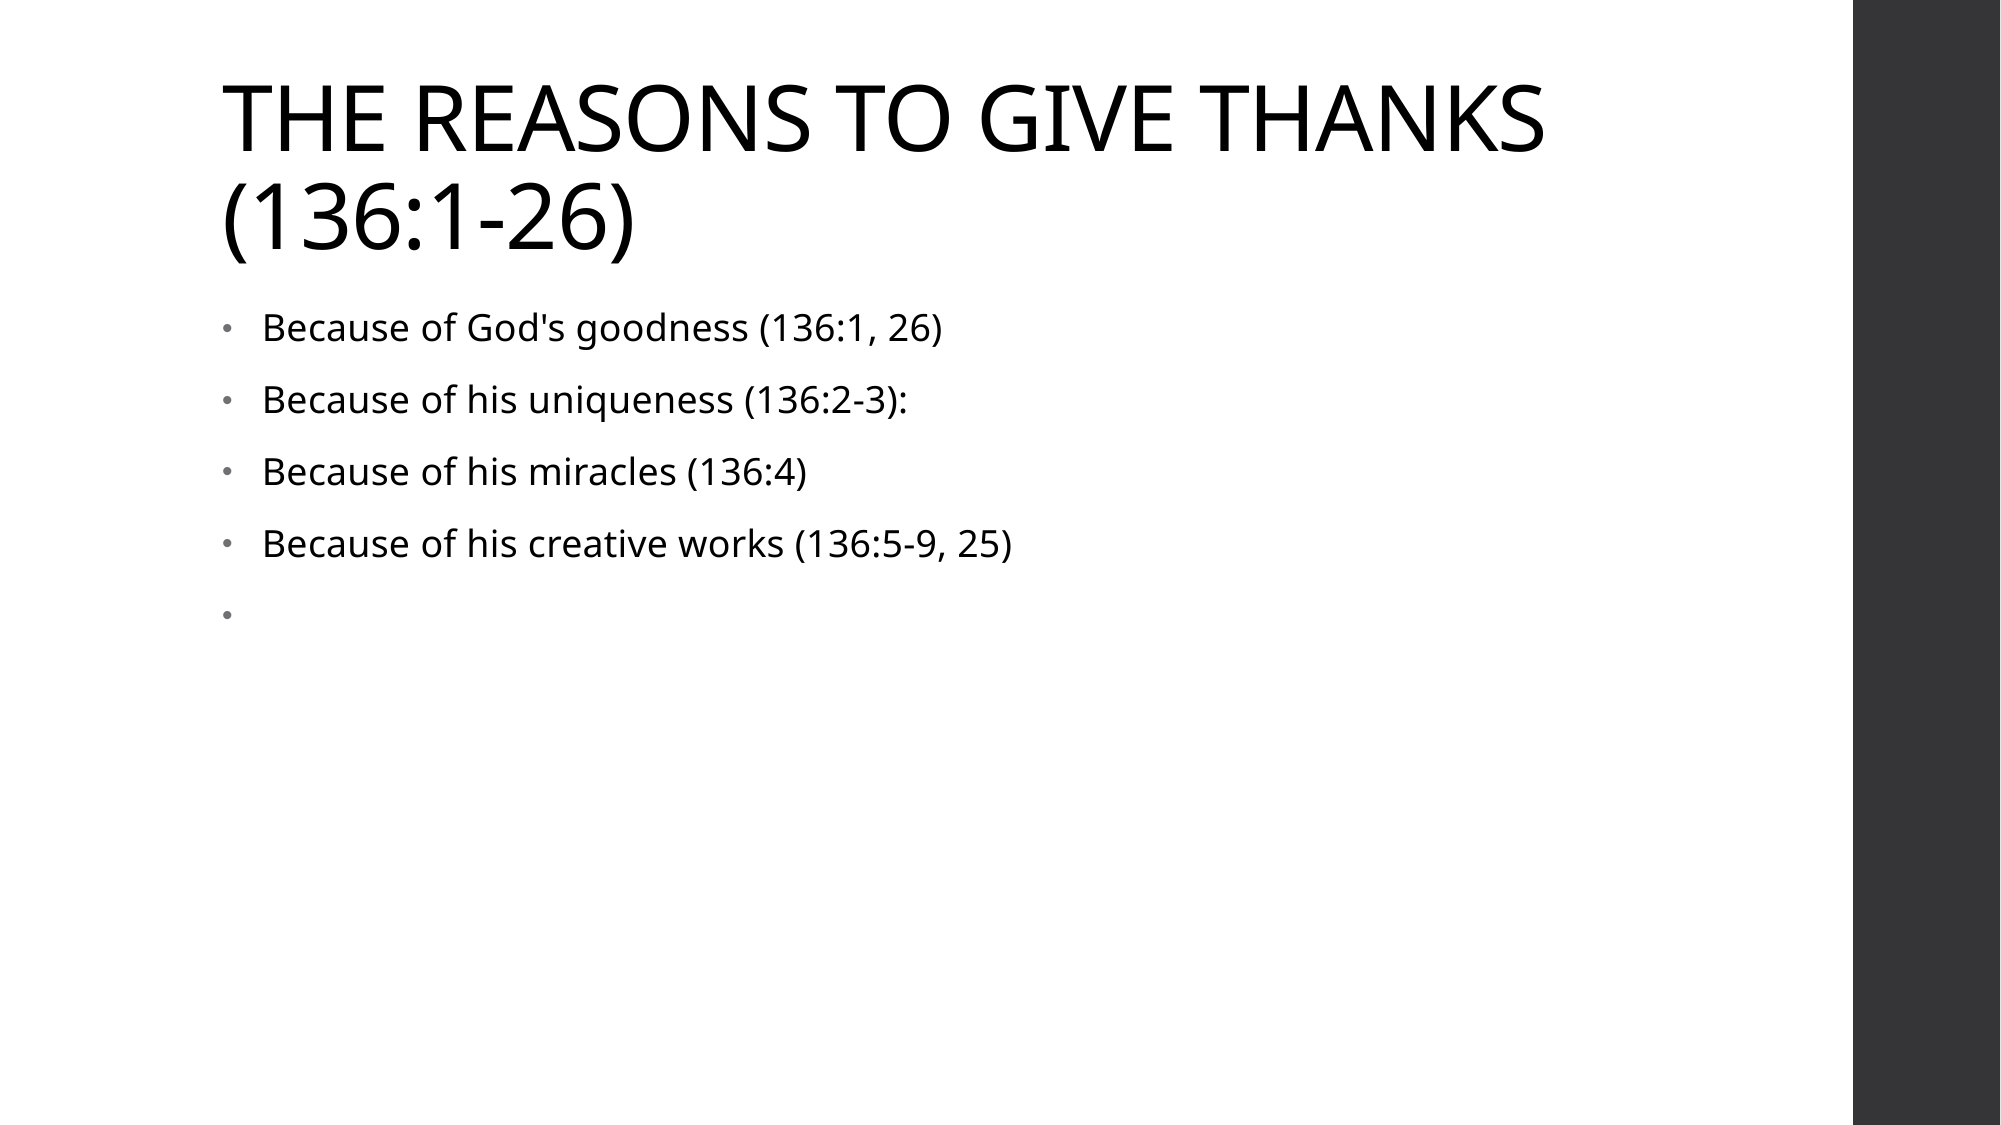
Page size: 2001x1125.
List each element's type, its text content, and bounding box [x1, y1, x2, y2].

title THE REASONS TO GIVE THANKS (136:1-26) [206, 60, 1797, 278]
list Because of God's goodness (136:1, 26) Because of his uniqueness (136:2-3): Because of his miracles (136:4) Because of his creative works (136:5-9, 25) [206, 299, 1617, 1014]
